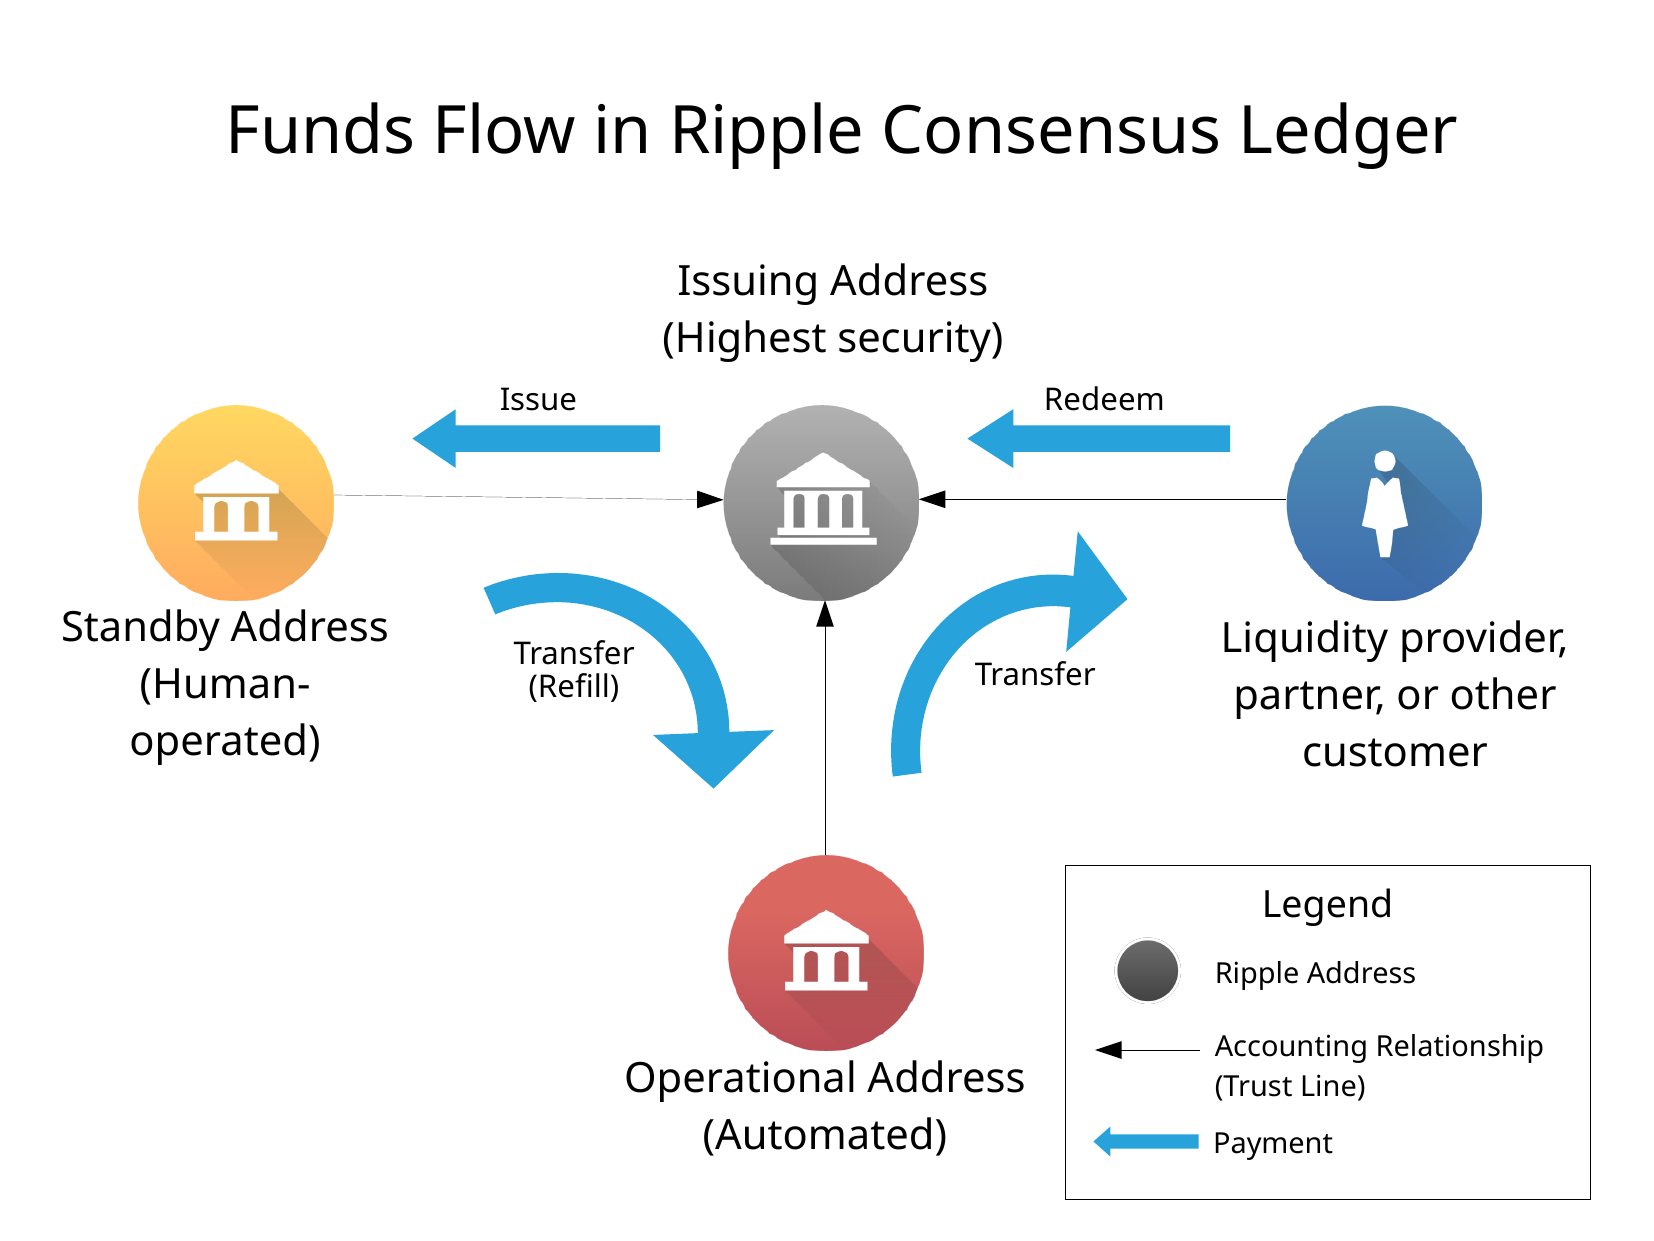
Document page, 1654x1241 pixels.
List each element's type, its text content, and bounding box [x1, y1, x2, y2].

text_box [891, 531, 1128, 777]
text_box Issuing Address (Highest security) [636, 243, 1030, 370]
text_box Payment [1198, 1115, 1454, 1171]
text_box Funds Flow in Ripple Consensus Ledger [210, 75, 1546, 194]
text_box [483, 572, 775, 789]
text_box [412, 409, 661, 468]
text_box Accounting Relationship (Trust Line) [1200, 1018, 1561, 1112]
picture [1113, 936, 1182, 1006]
text_box Liquidity provider, partner, or other customer [1185, 600, 1605, 781]
picture [1286, 405, 1482, 600]
text_box [1093, 1126, 1199, 1157]
text_box [967, 409, 1231, 468]
text_box Ripple Address [1200, 945, 1561, 1000]
picture [138, 405, 334, 589]
text_box Transfer [960, 645, 1137, 711]
text_box Legend [1065, 870, 1591, 946]
text_box Operational Address (Automated) [600, 1040, 1051, 1176]
text_box Standby Address (Human-operated) [30, 589, 421, 721]
text_box Transfer (Refill) [498, 633, 676, 751]
text_box Issue [485, 369, 606, 436]
picture [723, 405, 919, 601]
text_box Redeem [1029, 369, 1204, 436]
picture [728, 855, 924, 1040]
